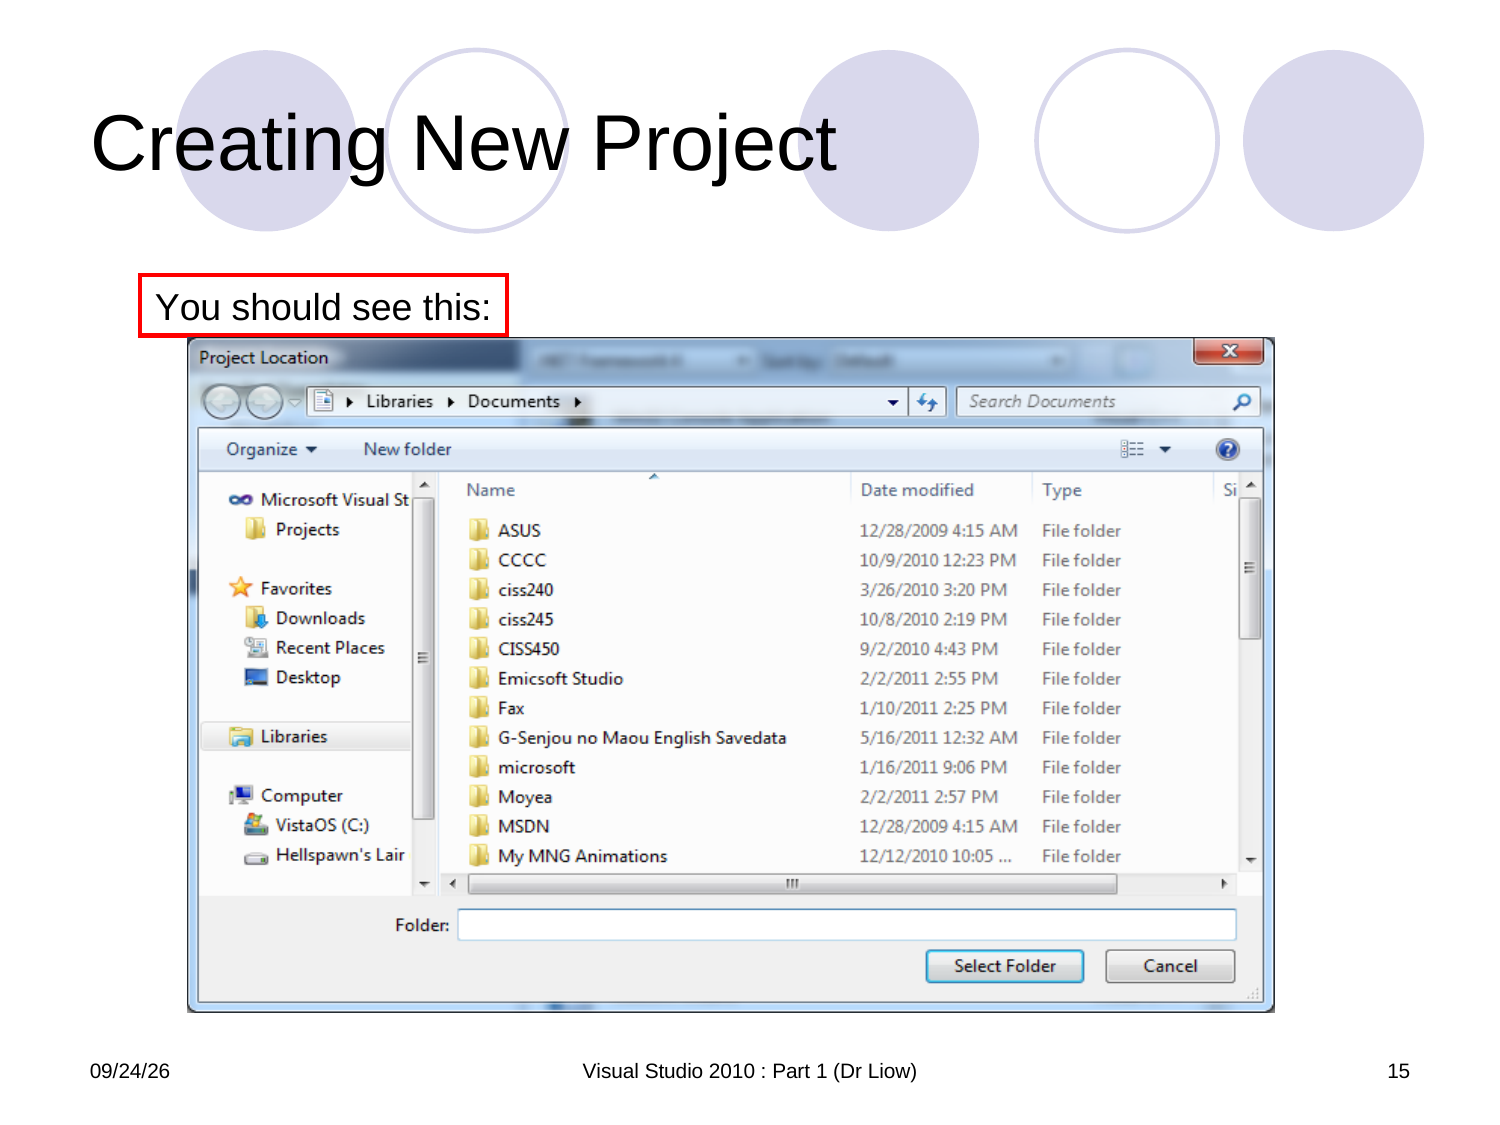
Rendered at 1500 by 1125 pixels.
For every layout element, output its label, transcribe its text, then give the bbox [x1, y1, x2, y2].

text_box Visual Studio 2010 : Part 1 (Dr Liow) [512, 1049, 988, 1101]
picture [187, 337, 1275, 1013]
text_box 08/22/12 [74, 1049, 426, 1101]
title Creating New Project [75, 45, 1426, 233]
text_box You should see this: [140, 274, 507, 336]
text_box <number> [1074, 1049, 1426, 1101]
